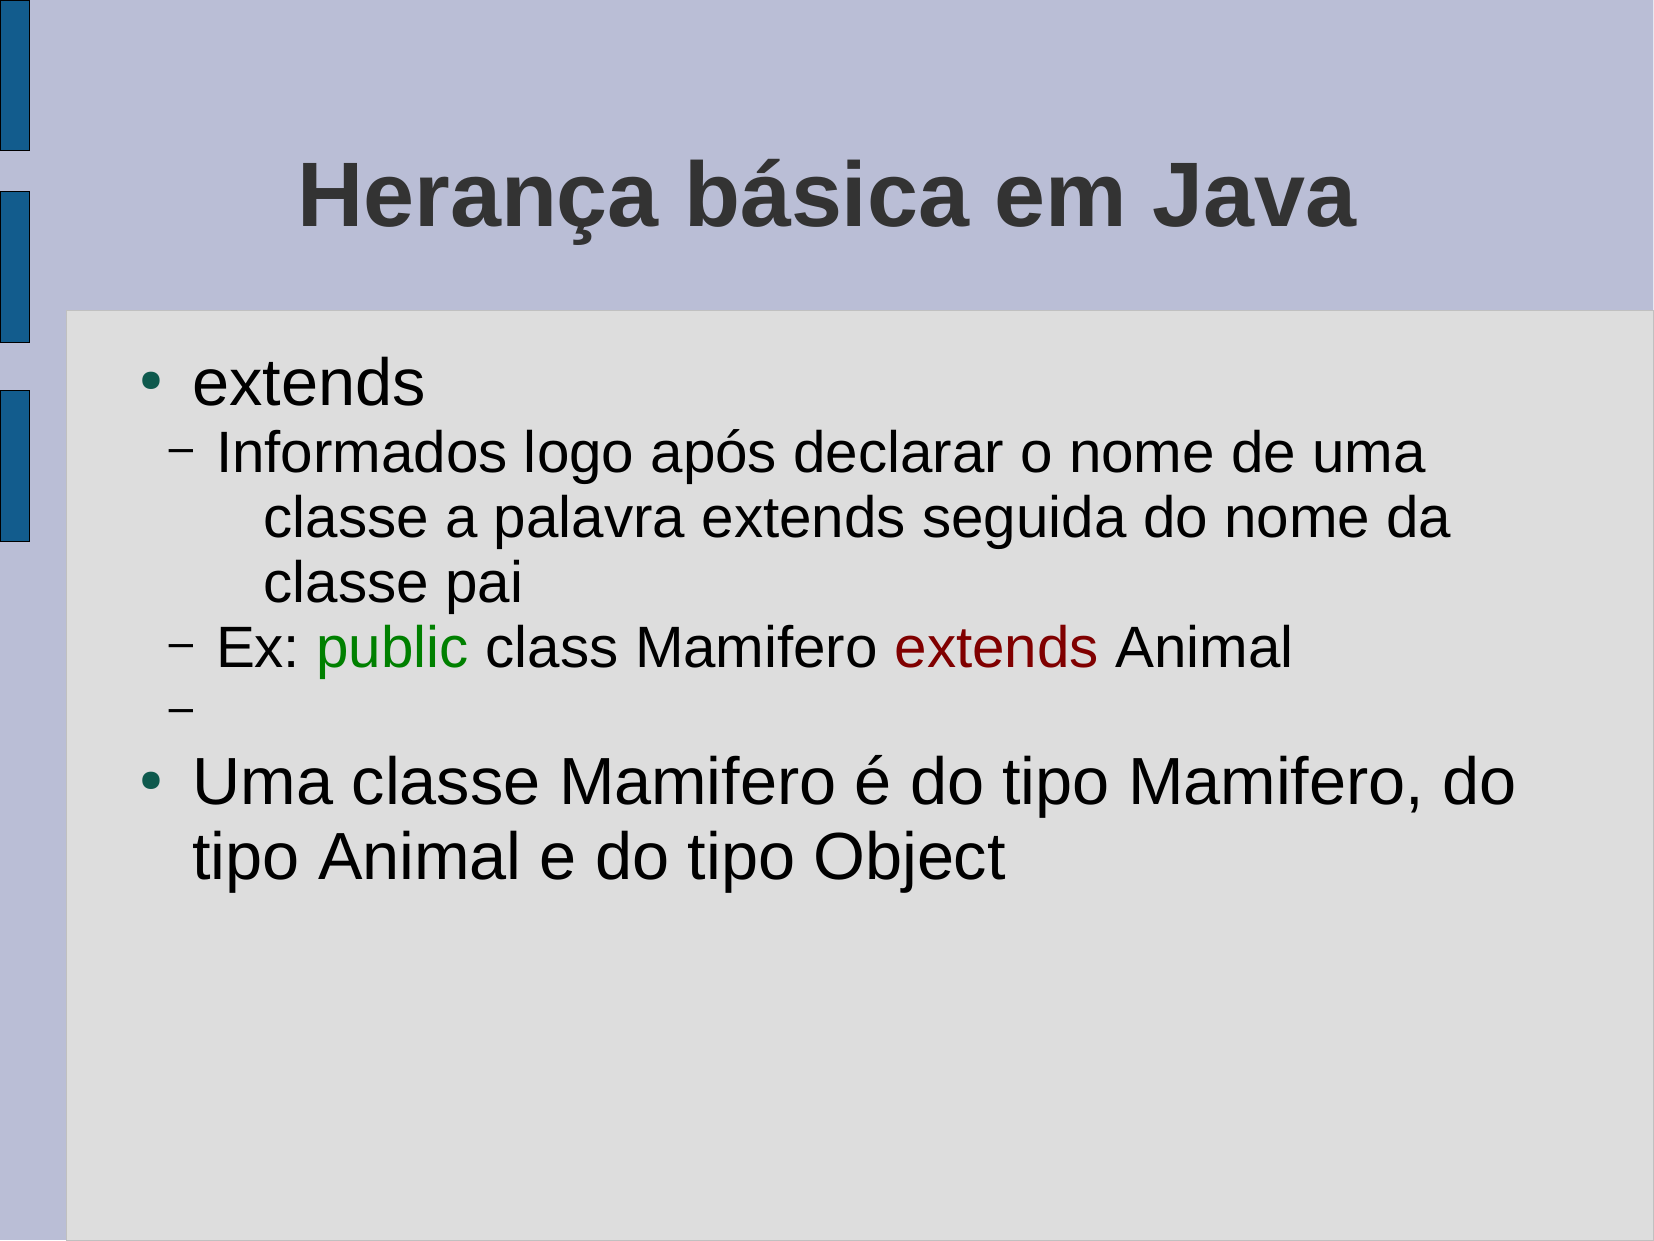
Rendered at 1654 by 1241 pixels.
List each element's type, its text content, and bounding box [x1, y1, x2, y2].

title Herança básica em Java [121, 98, 1534, 291]
list extends Informados logo após declarar o nome de uma classe a palavra extends seguida do nome da classe pai Ex: public class Mamifero extends Animal Uma classe Mamifero é do tipo Mamifero, do tipo Animal e do tipo Object [121, 344, 1534, 1149]
